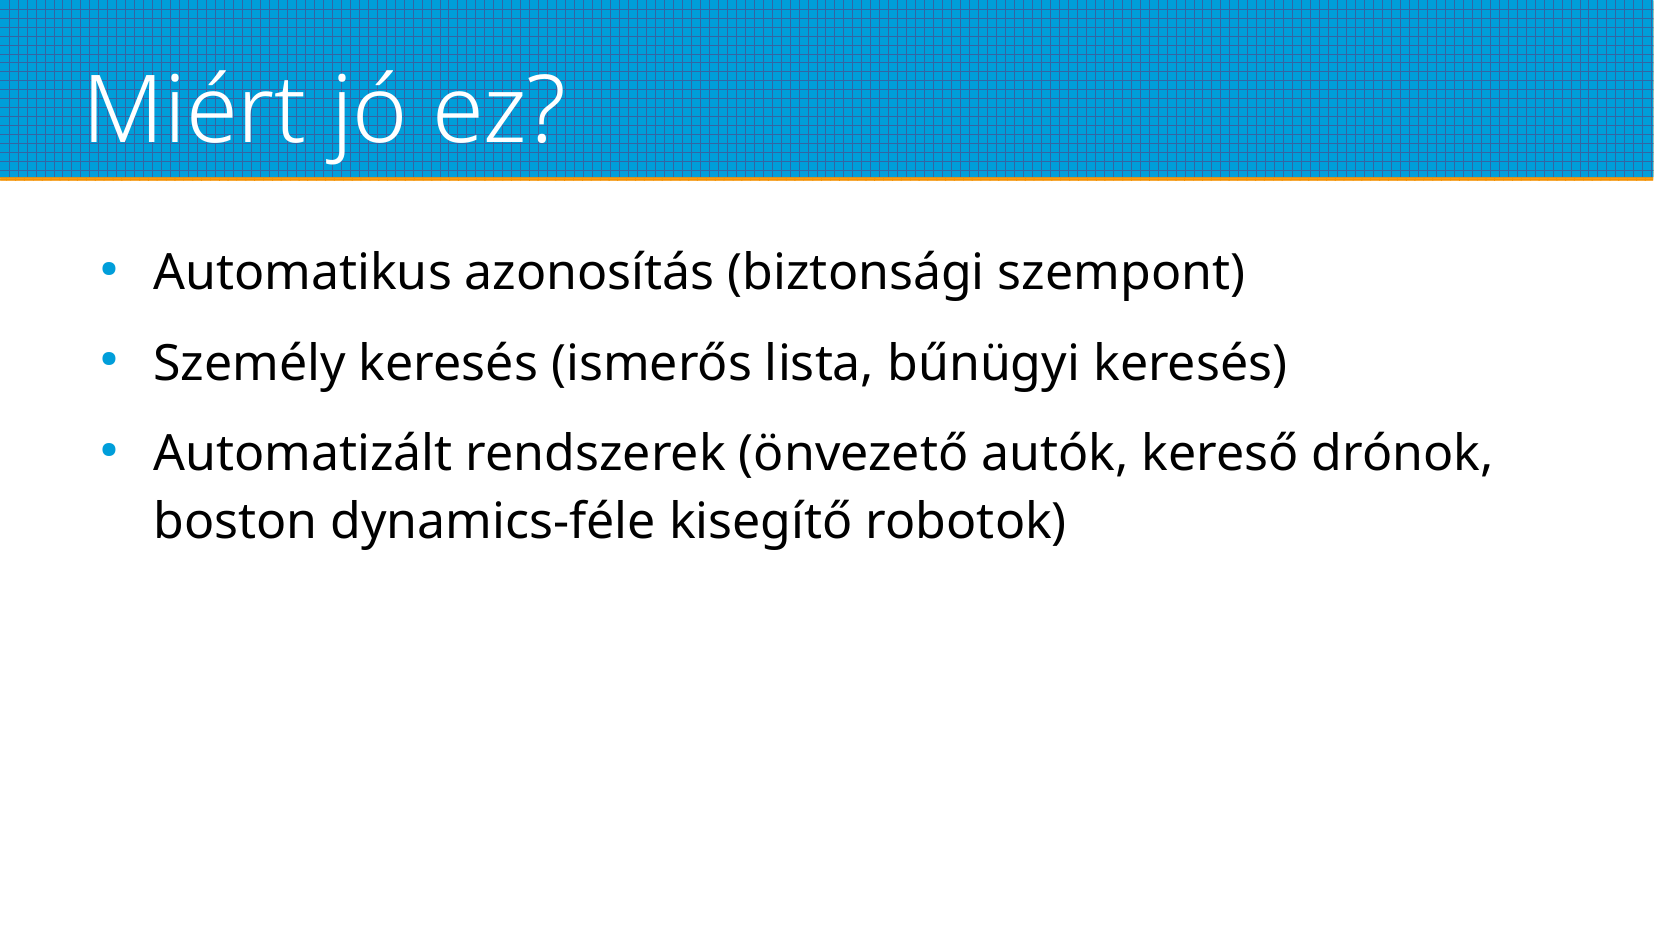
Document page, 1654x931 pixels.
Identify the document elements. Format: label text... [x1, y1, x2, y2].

list Automatikus azonosítás (biztonsági szempont) Személy keresés (ismerős lista, bűnügyi keresés) Automatizált rendszerek (önvezető autók, kereső drónok, boston dynamics-féle kisegítő robotok) [82, 236, 1563, 811]
title Miért jó ez? [82, 14, 1571, 171]
